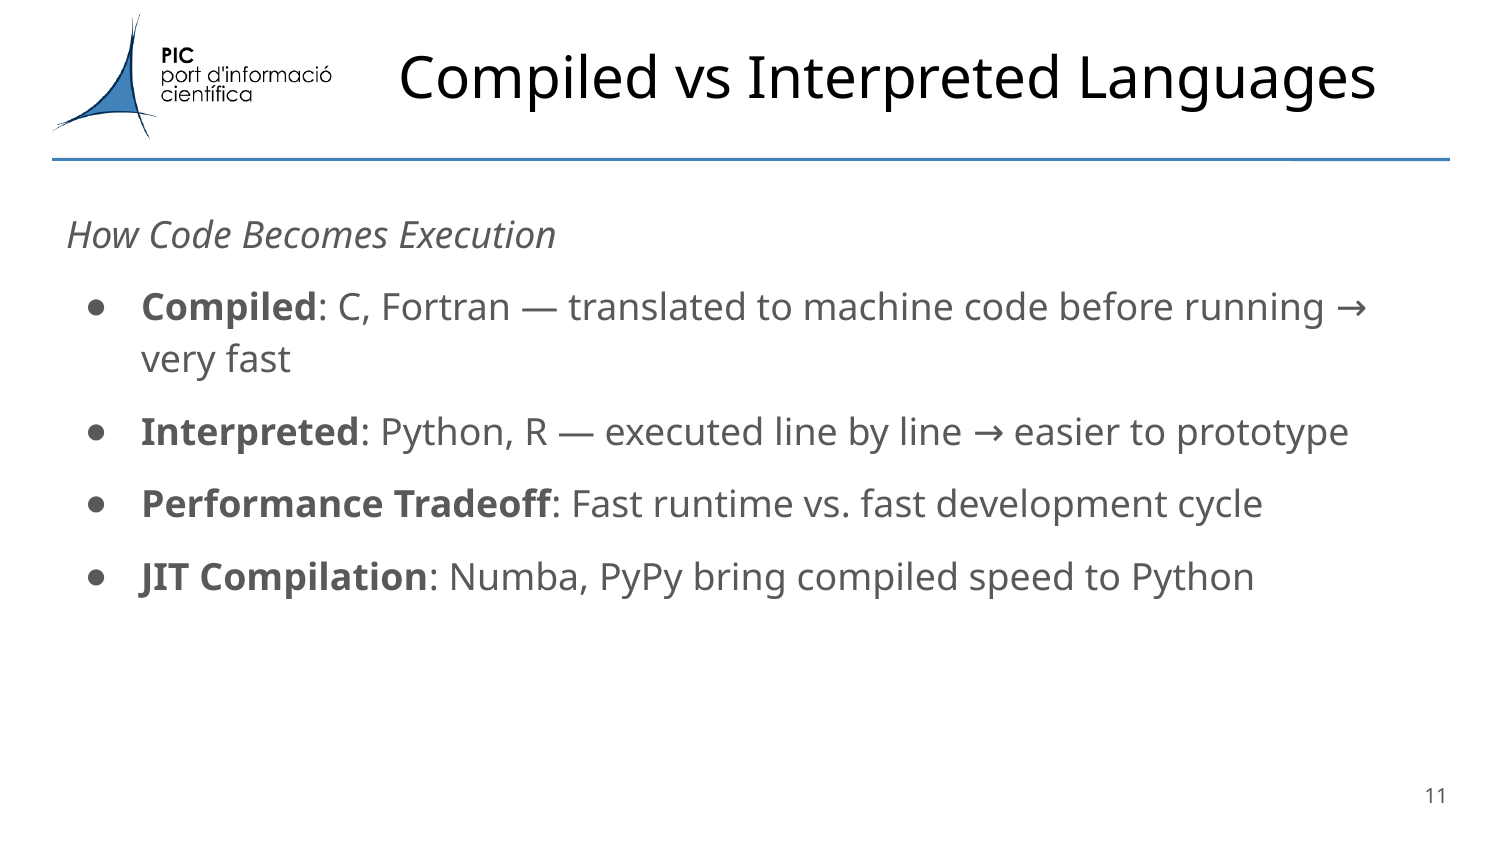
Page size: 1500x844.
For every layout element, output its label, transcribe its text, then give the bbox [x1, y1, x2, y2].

picture [50, 10, 327, 141]
title Compiled vs Interpreted Languages [327, 10, 1449, 141]
slide_number 1 [1372, 764, 1463, 830]
list How Code Becomes Execution Compiled: C, Fortran — translated to machine code before running → very fast Interpreted: Python, R — executed line by line → easier to prototype Performance Tradeoff: Fast runtime vs. fast development cycle JIT Compilation: Numba, PyPy bring compiled speed to Python [51, 189, 1449, 750]
